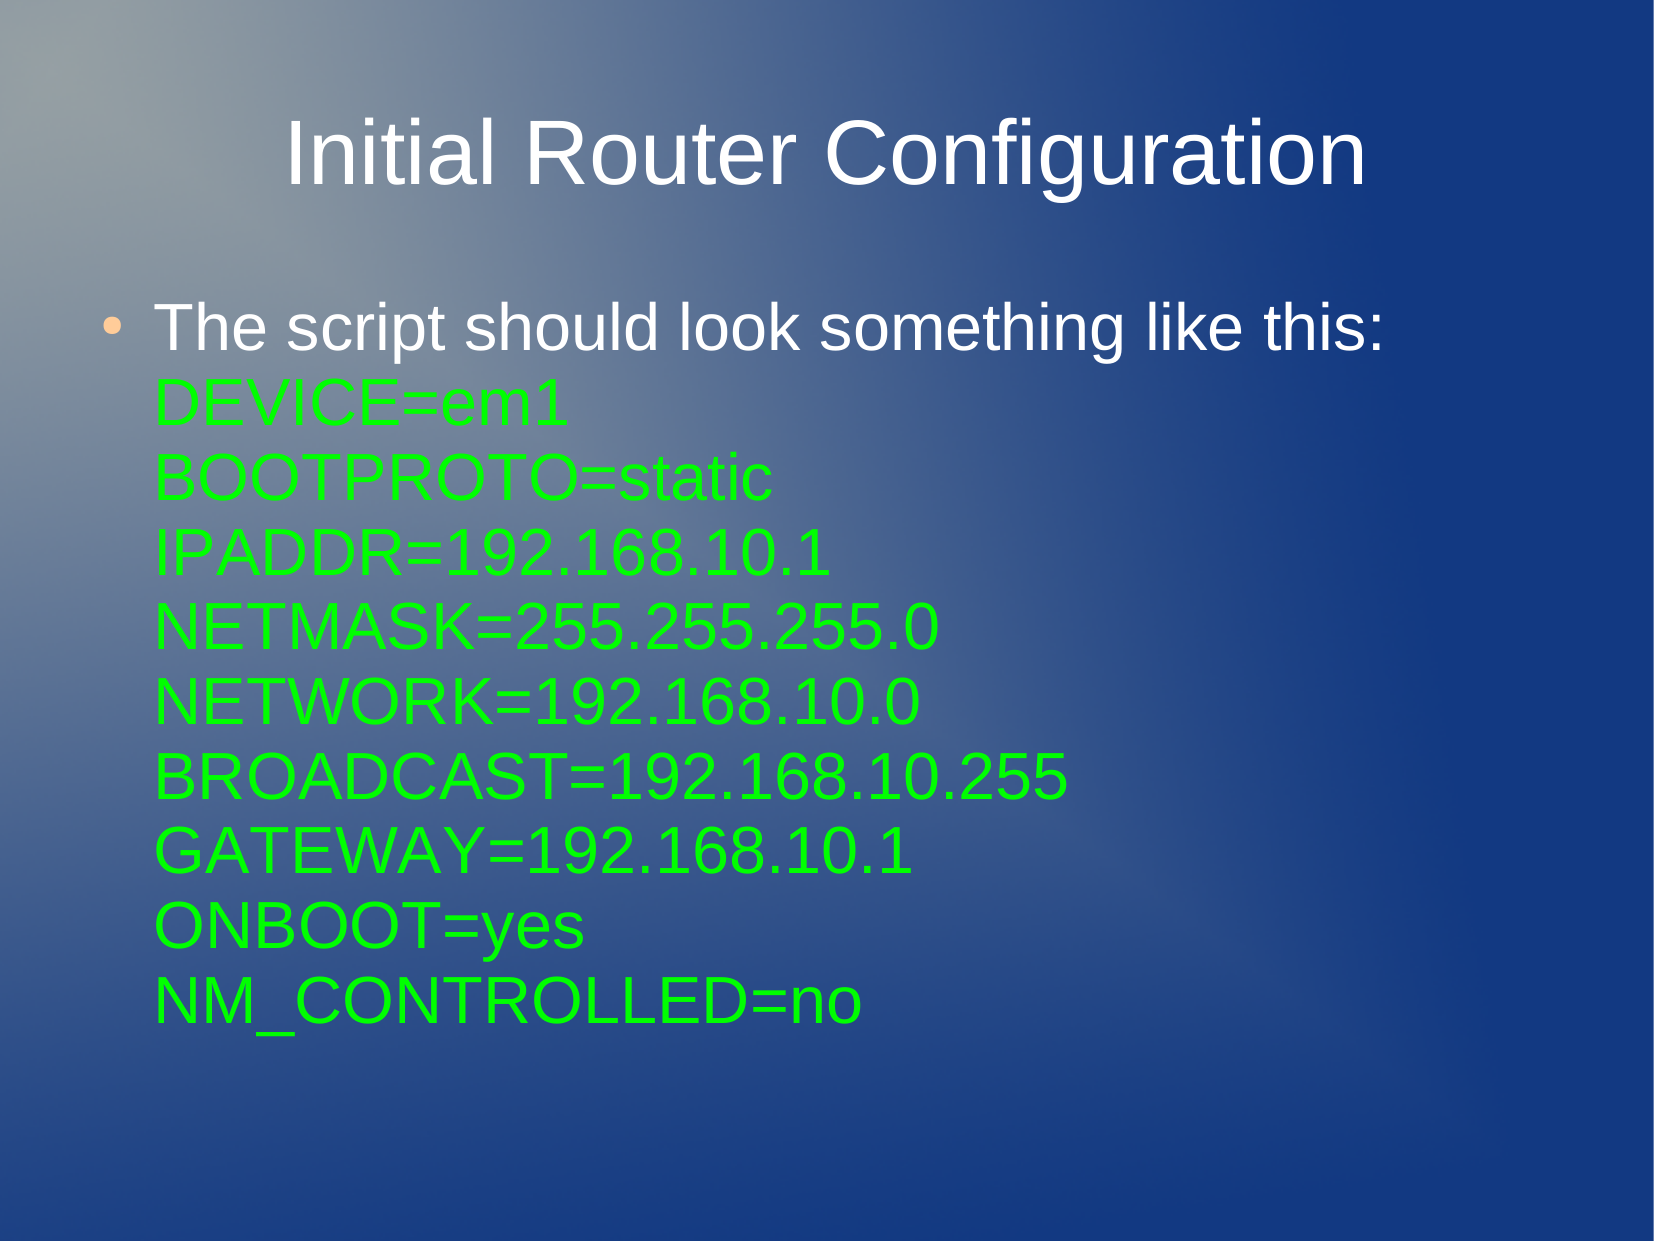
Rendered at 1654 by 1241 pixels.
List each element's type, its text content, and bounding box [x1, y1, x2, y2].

title Initial Router Configuration [82, 49, 1571, 257]
picture [0, 0, 1654, 1241]
list The script should look something like this: DEVICE=em1 BOOTPROTO=static IPADDR=192.168.10.1 NETMASK=255.255.255.0 NETWORK=192.168.10.0 BROADCAST=192.168.10.255 GATEWAY=192.168.10.1 ONBOOT=yes NM_CONTROLLED=no [82, 290, 1571, 1109]
